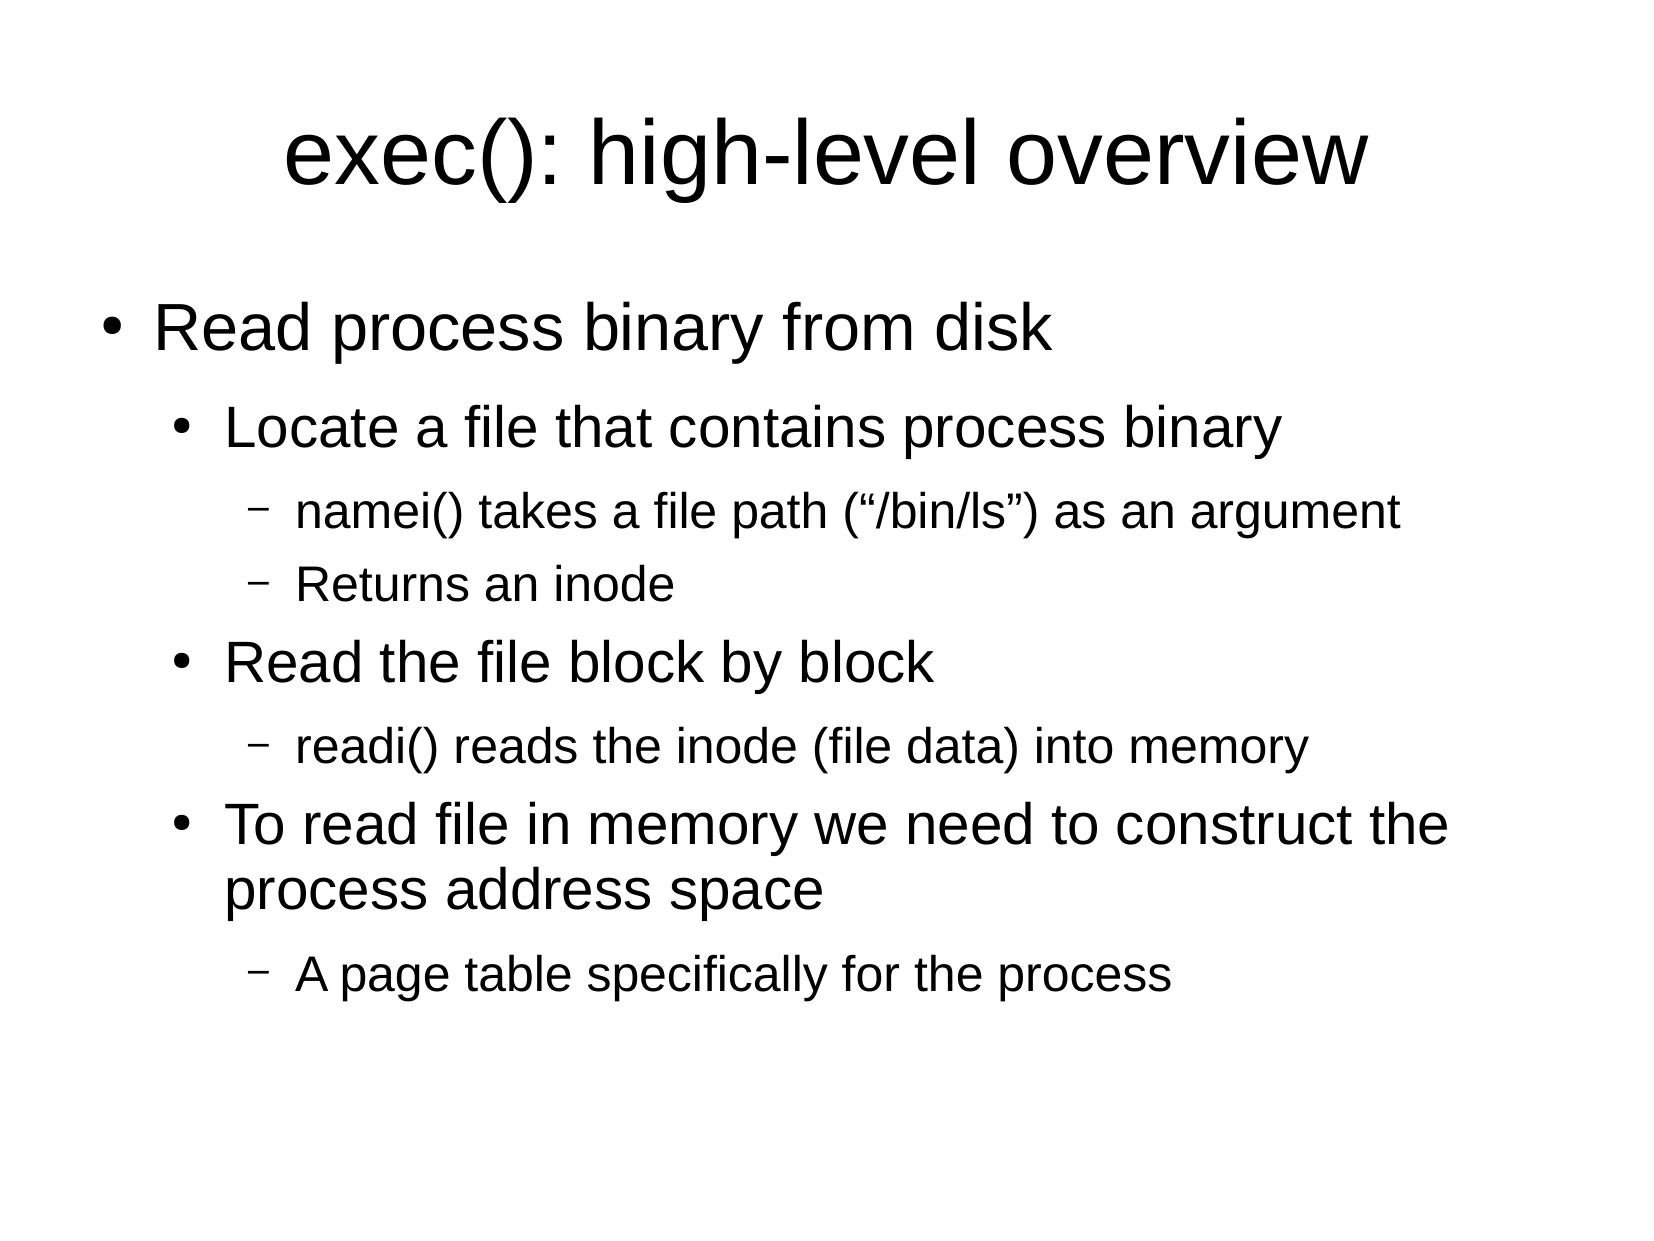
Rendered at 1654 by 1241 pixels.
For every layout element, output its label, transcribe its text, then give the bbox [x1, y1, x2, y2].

list Read process binary from disk Locate a file that contains process binary namei() takes a file path (“/bin/ls”) as an argument Returns an inode Read the file block by block readi() reads the inode (file data) into memory To read file in memory we need to construct the process address space A page table specifically for the process [82, 290, 1571, 1010]
title exec(): high-level overview [82, 49, 1571, 257]
